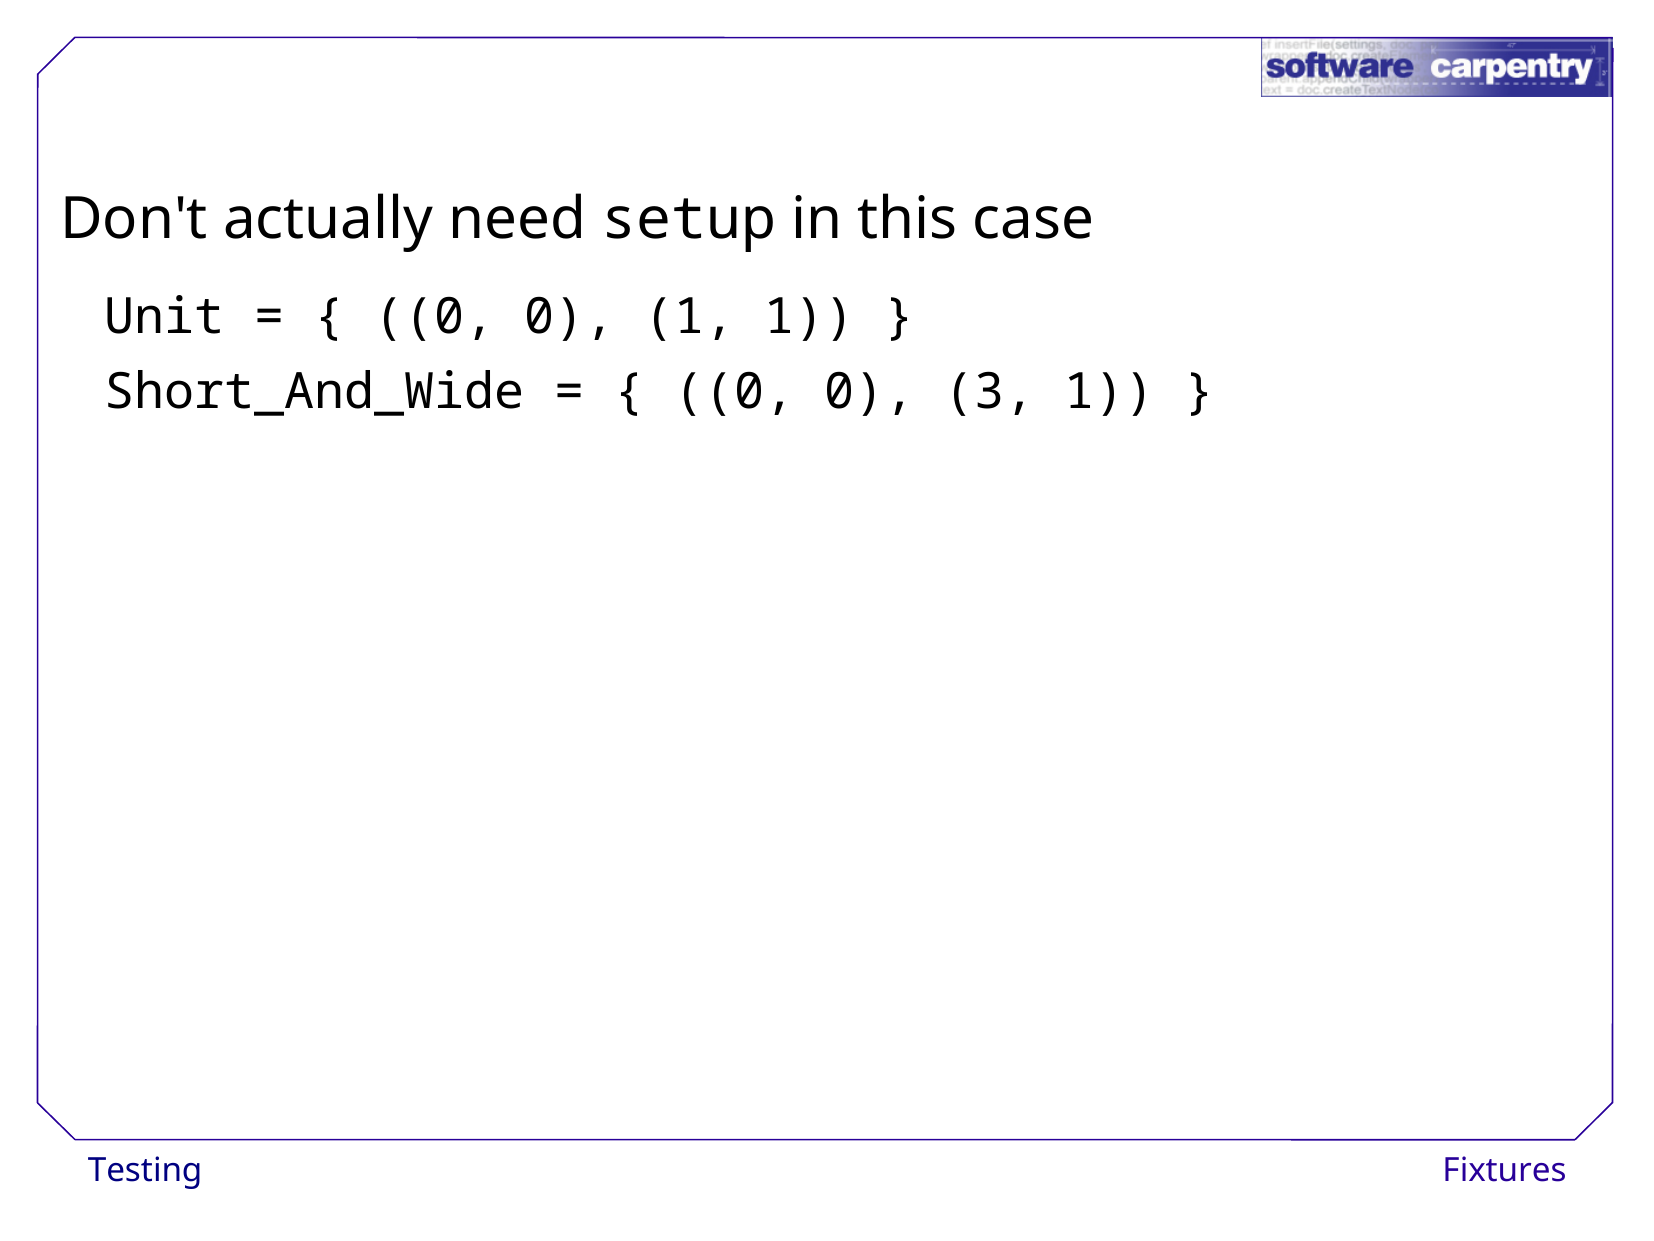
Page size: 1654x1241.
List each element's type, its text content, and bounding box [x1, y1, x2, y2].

picture [1261, 39, 1613, 97]
text_box Unit = { ((0, 0), (1, 1)) } Short_And_Wide = { ((0, 0), (3, 1)) } [89, 260, 1565, 460]
text_box Don't actually need setup in this case [45, 138, 1260, 259]
